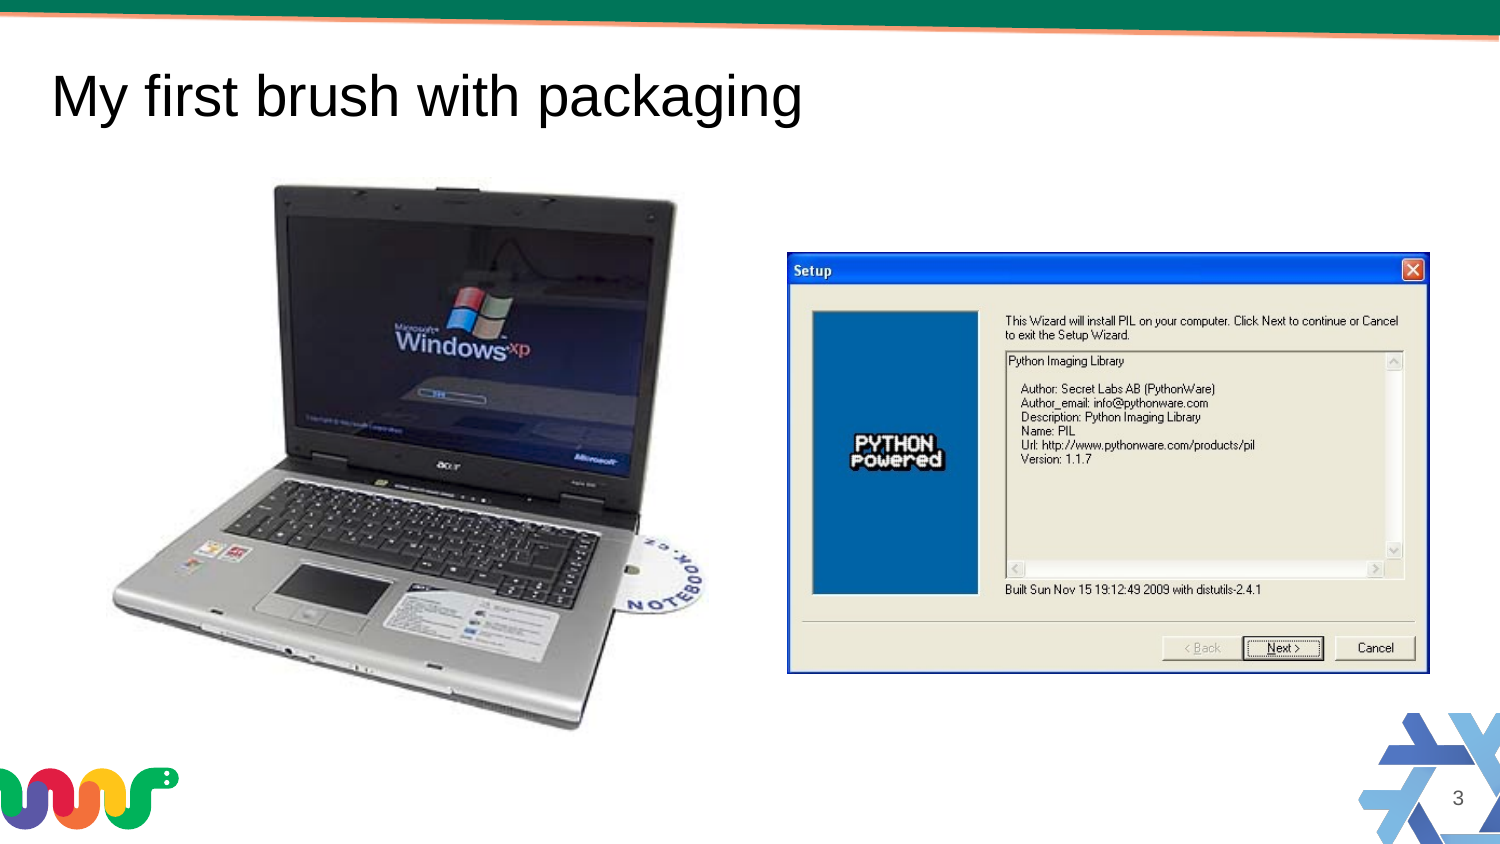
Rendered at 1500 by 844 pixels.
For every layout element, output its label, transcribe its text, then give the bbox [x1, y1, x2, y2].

picture [787, 252, 1430, 674]
picture [1358, 713, 1500, 844]
picture [106, 177, 709, 737]
title My first brush with packaging [51, 49, 1449, 144]
